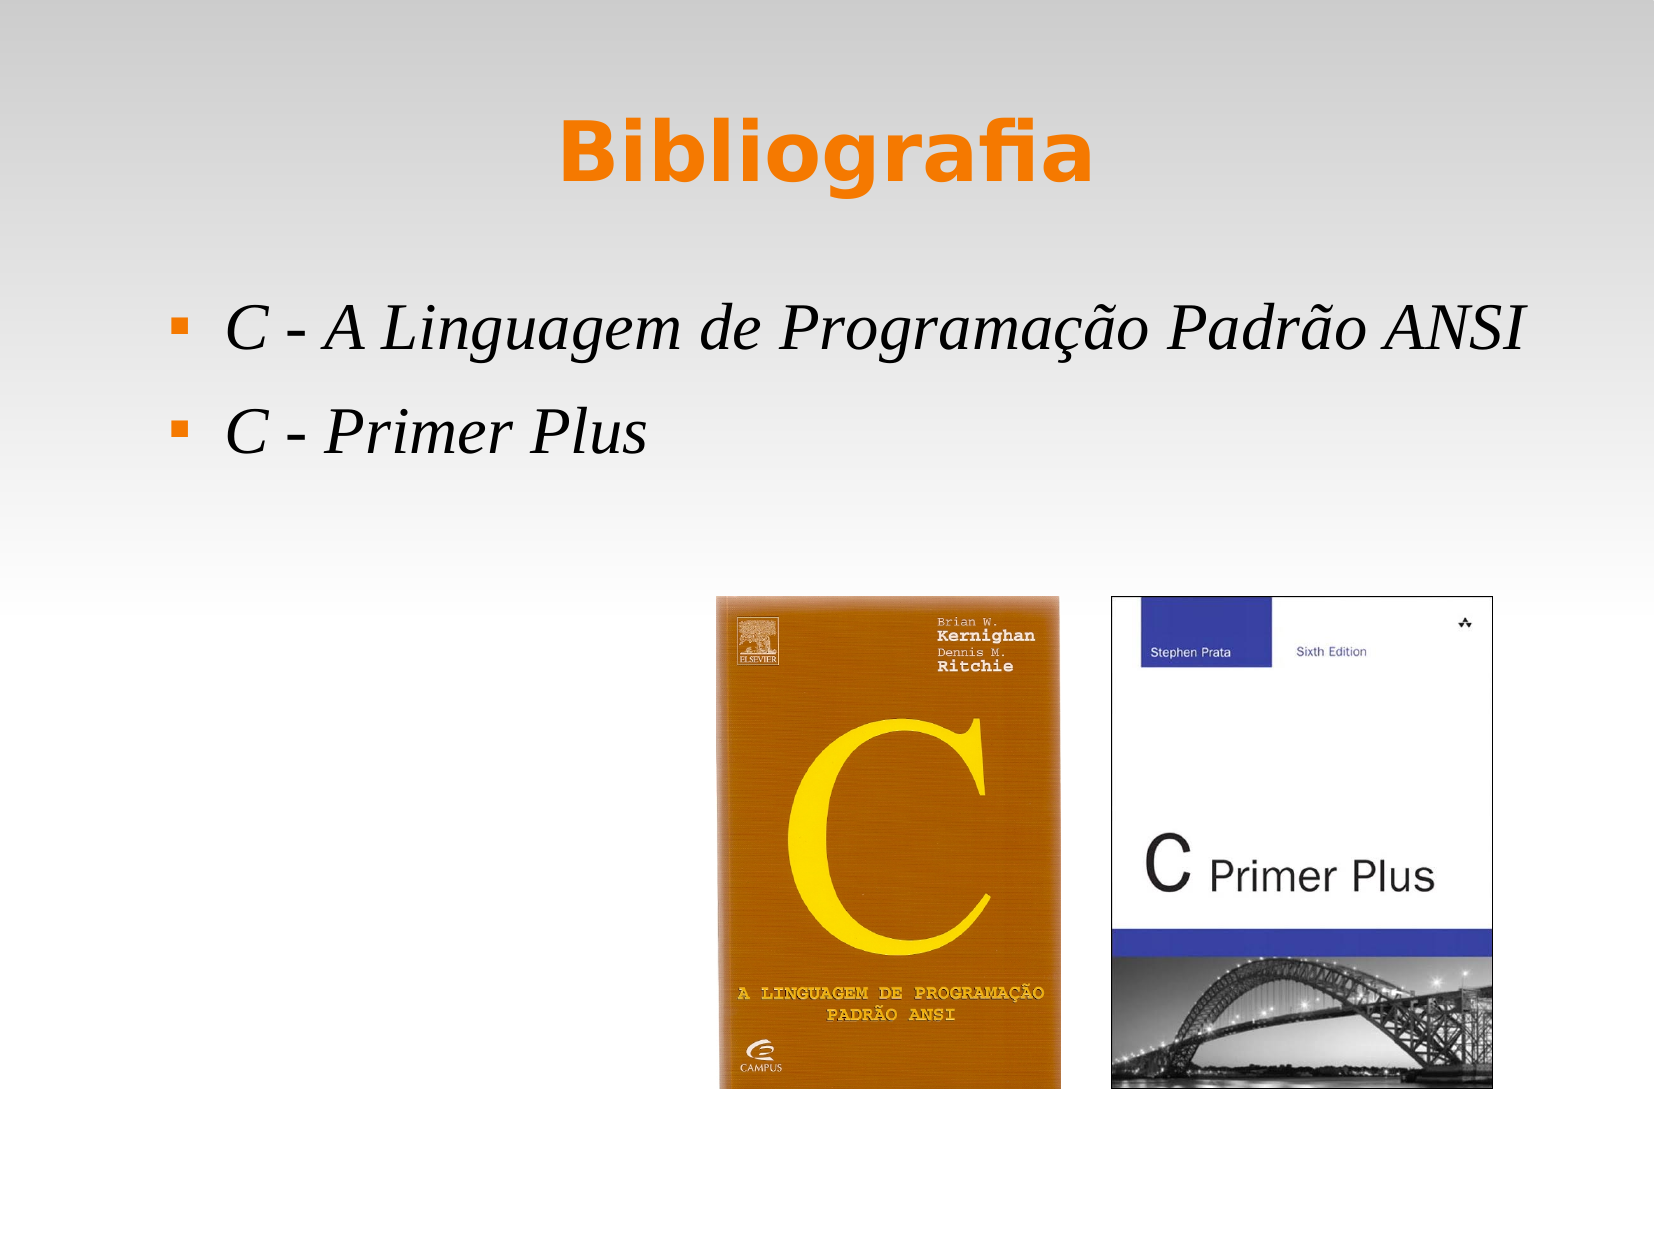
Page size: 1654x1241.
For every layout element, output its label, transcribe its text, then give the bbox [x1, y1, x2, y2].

list C - A Linguagem de Programação Padrão ANSI C - Primer Plus [82, 290, 1571, 1109]
picture [1111, 596, 1493, 1089]
title Bibliografia [82, 49, 1571, 257]
picture [716, 596, 1061, 1089]
